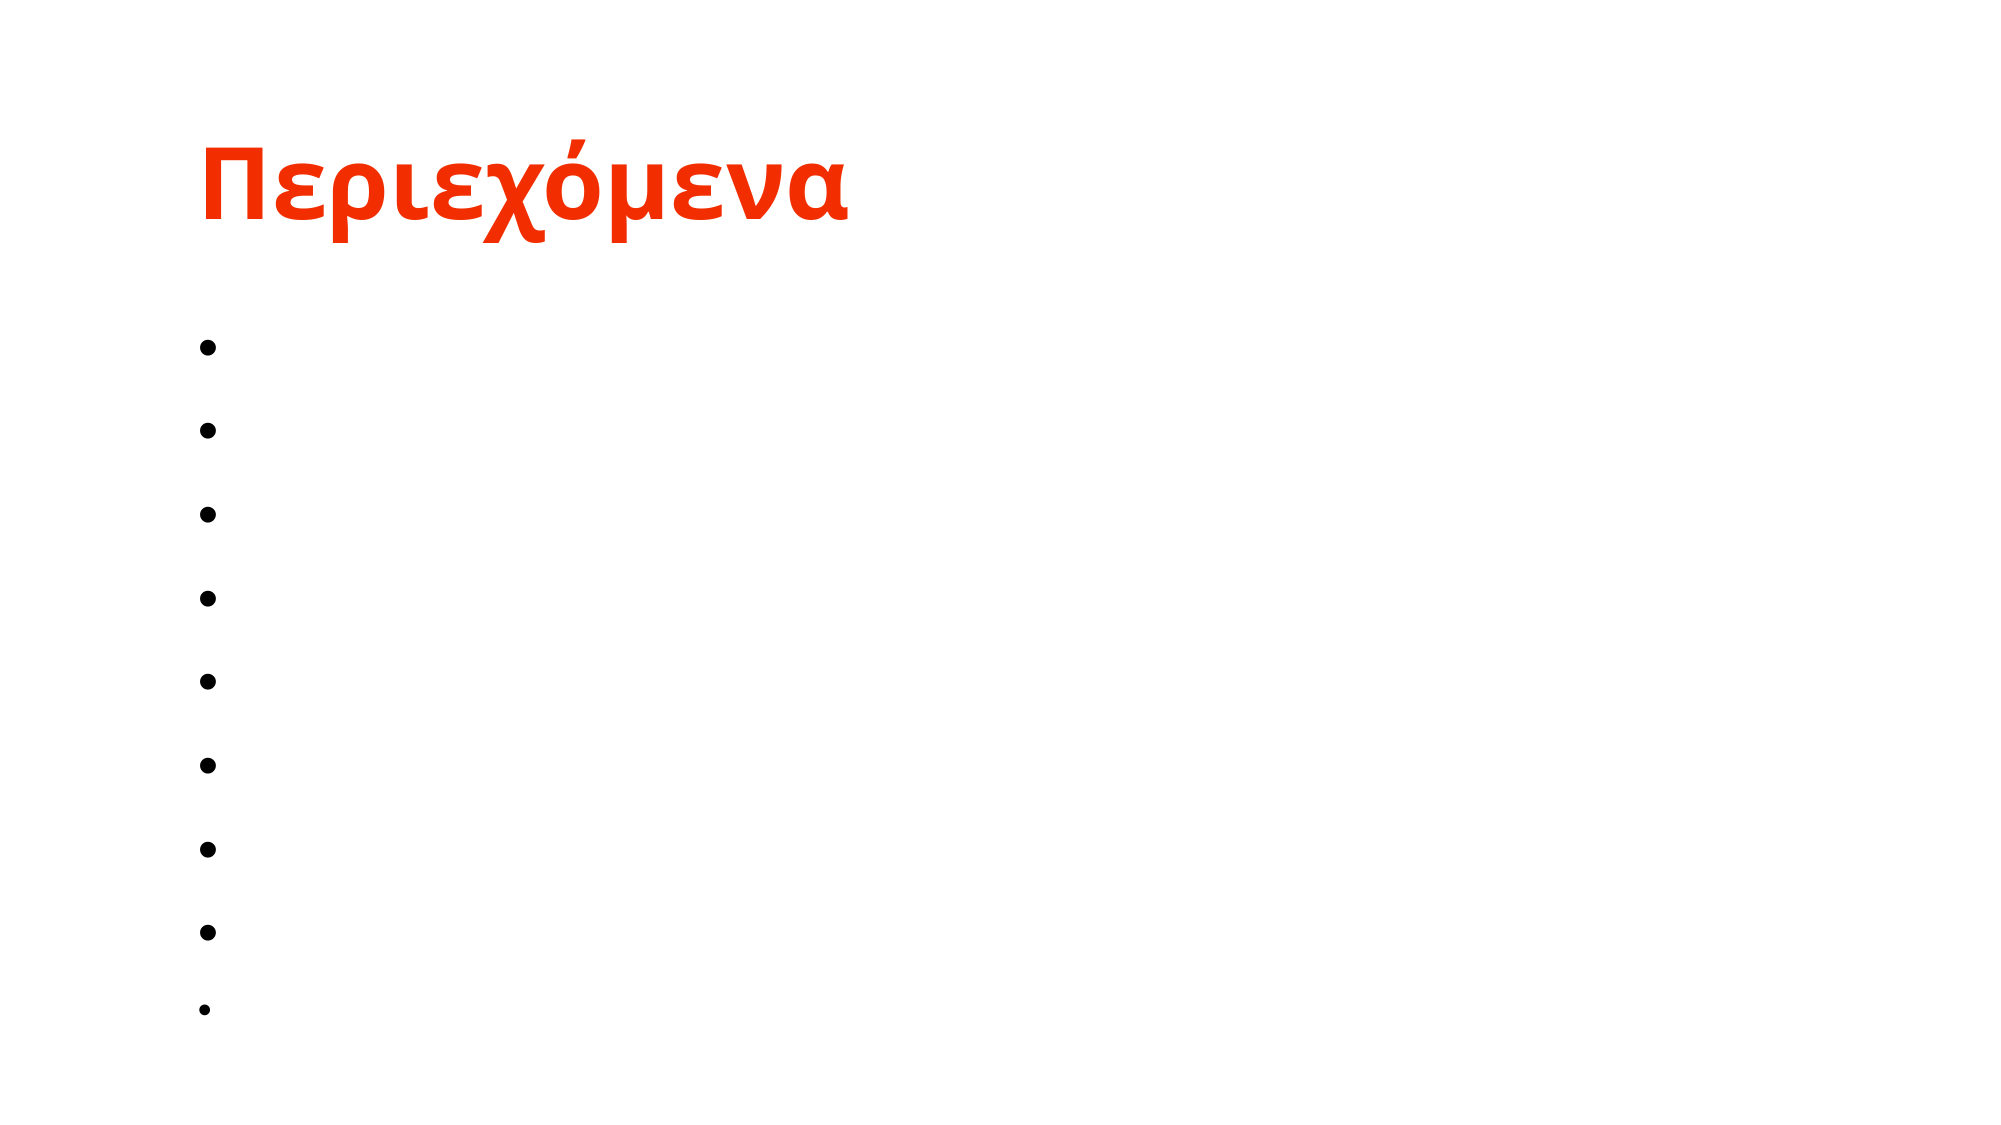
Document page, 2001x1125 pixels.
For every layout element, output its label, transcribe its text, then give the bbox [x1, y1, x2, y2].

list Generic Planner Πρόβλημα: Water Jug Πρόβλημα: Block World A star algorithm(A*) Best-First-Search algorithm(BFS) Λειτουργεία προγράμματος Επιλογή προβλήματος 1(Water Jug) Επιλογή προβλήματος 2(Block World) [183, 311, 1852, 1013]
title Περιεχόμενα [183, 90, 1852, 284]
